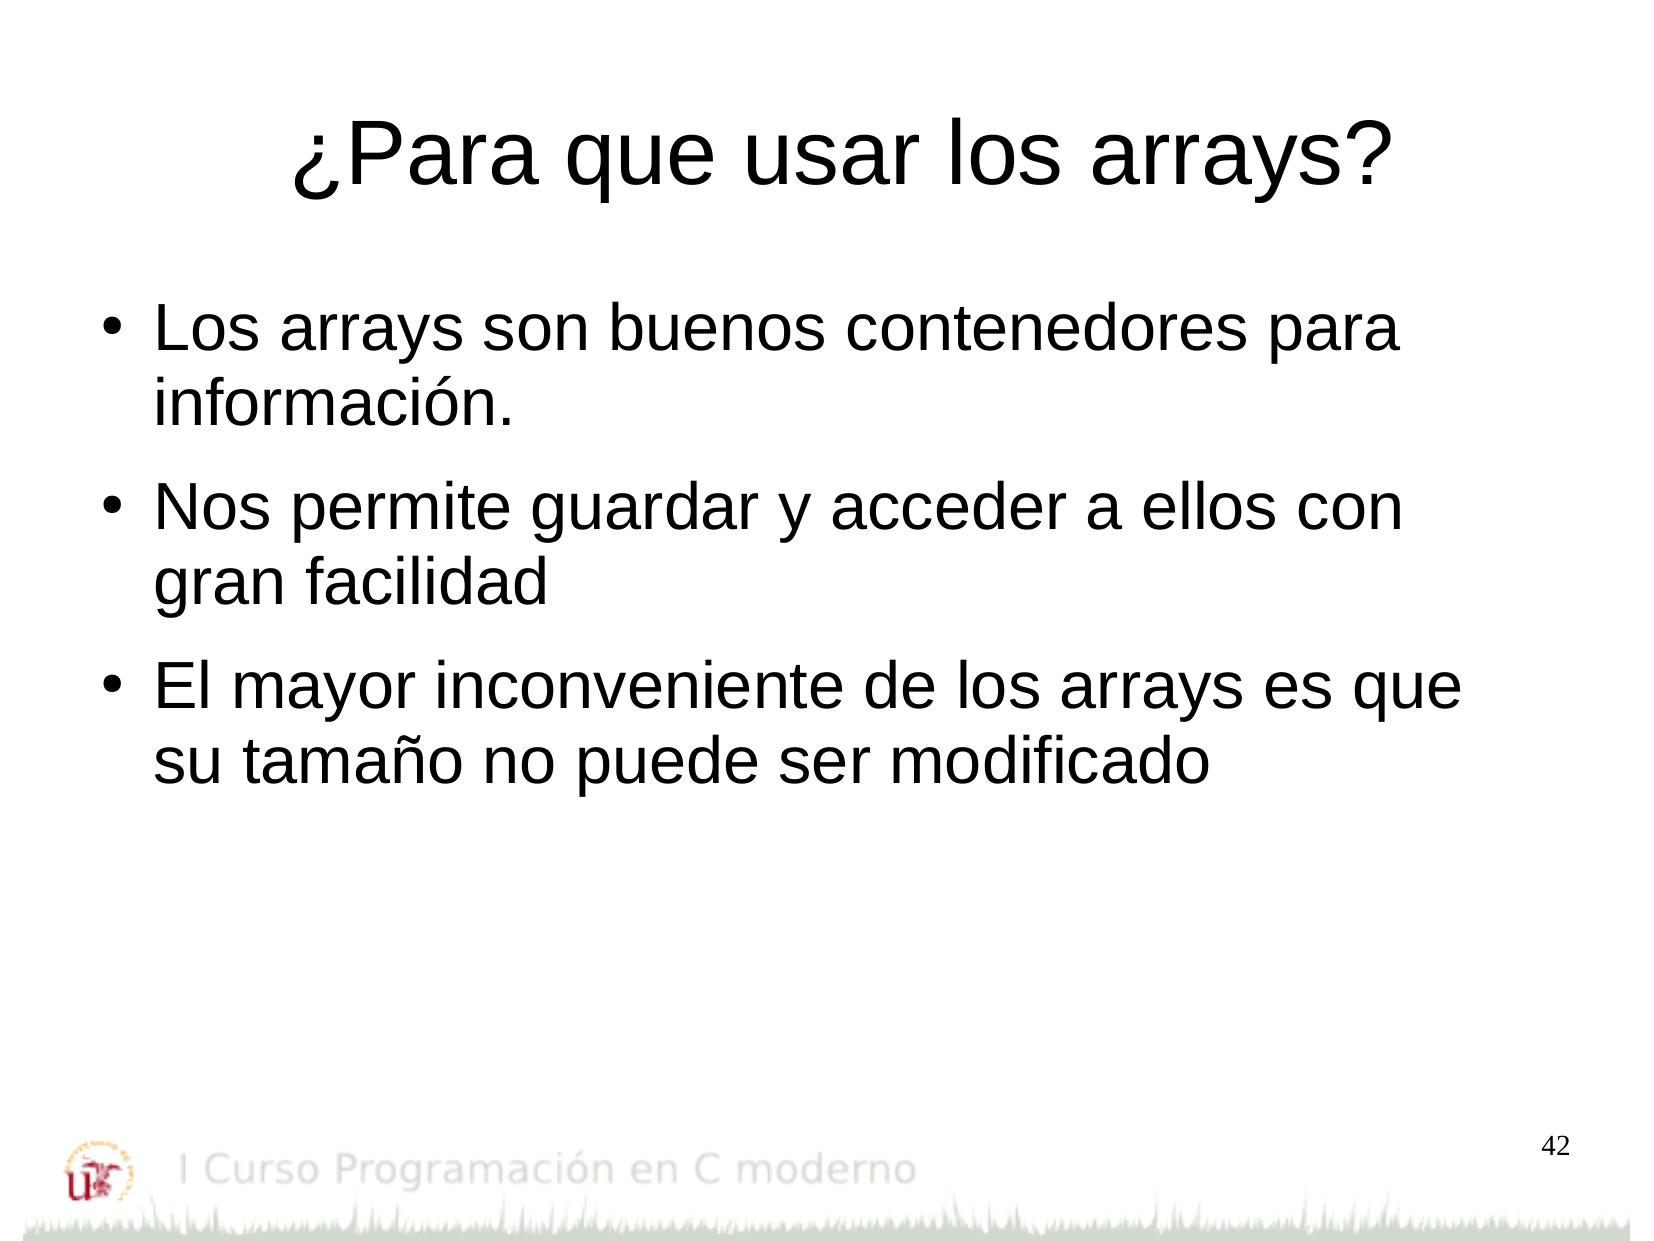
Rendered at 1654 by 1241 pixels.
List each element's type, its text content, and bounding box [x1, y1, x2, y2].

title ¿Para que usar los arrays? [82, 49, 1571, 257]
picture [23, 1136, 1630, 1241]
list Los arrays son buenos contenedores para información. Nos permite guardar y acceder a ellos con gran facilidad El mayor inconveniente de los arrays es que su tamaño no puede ser modificado [82, 290, 1538, 1010]
